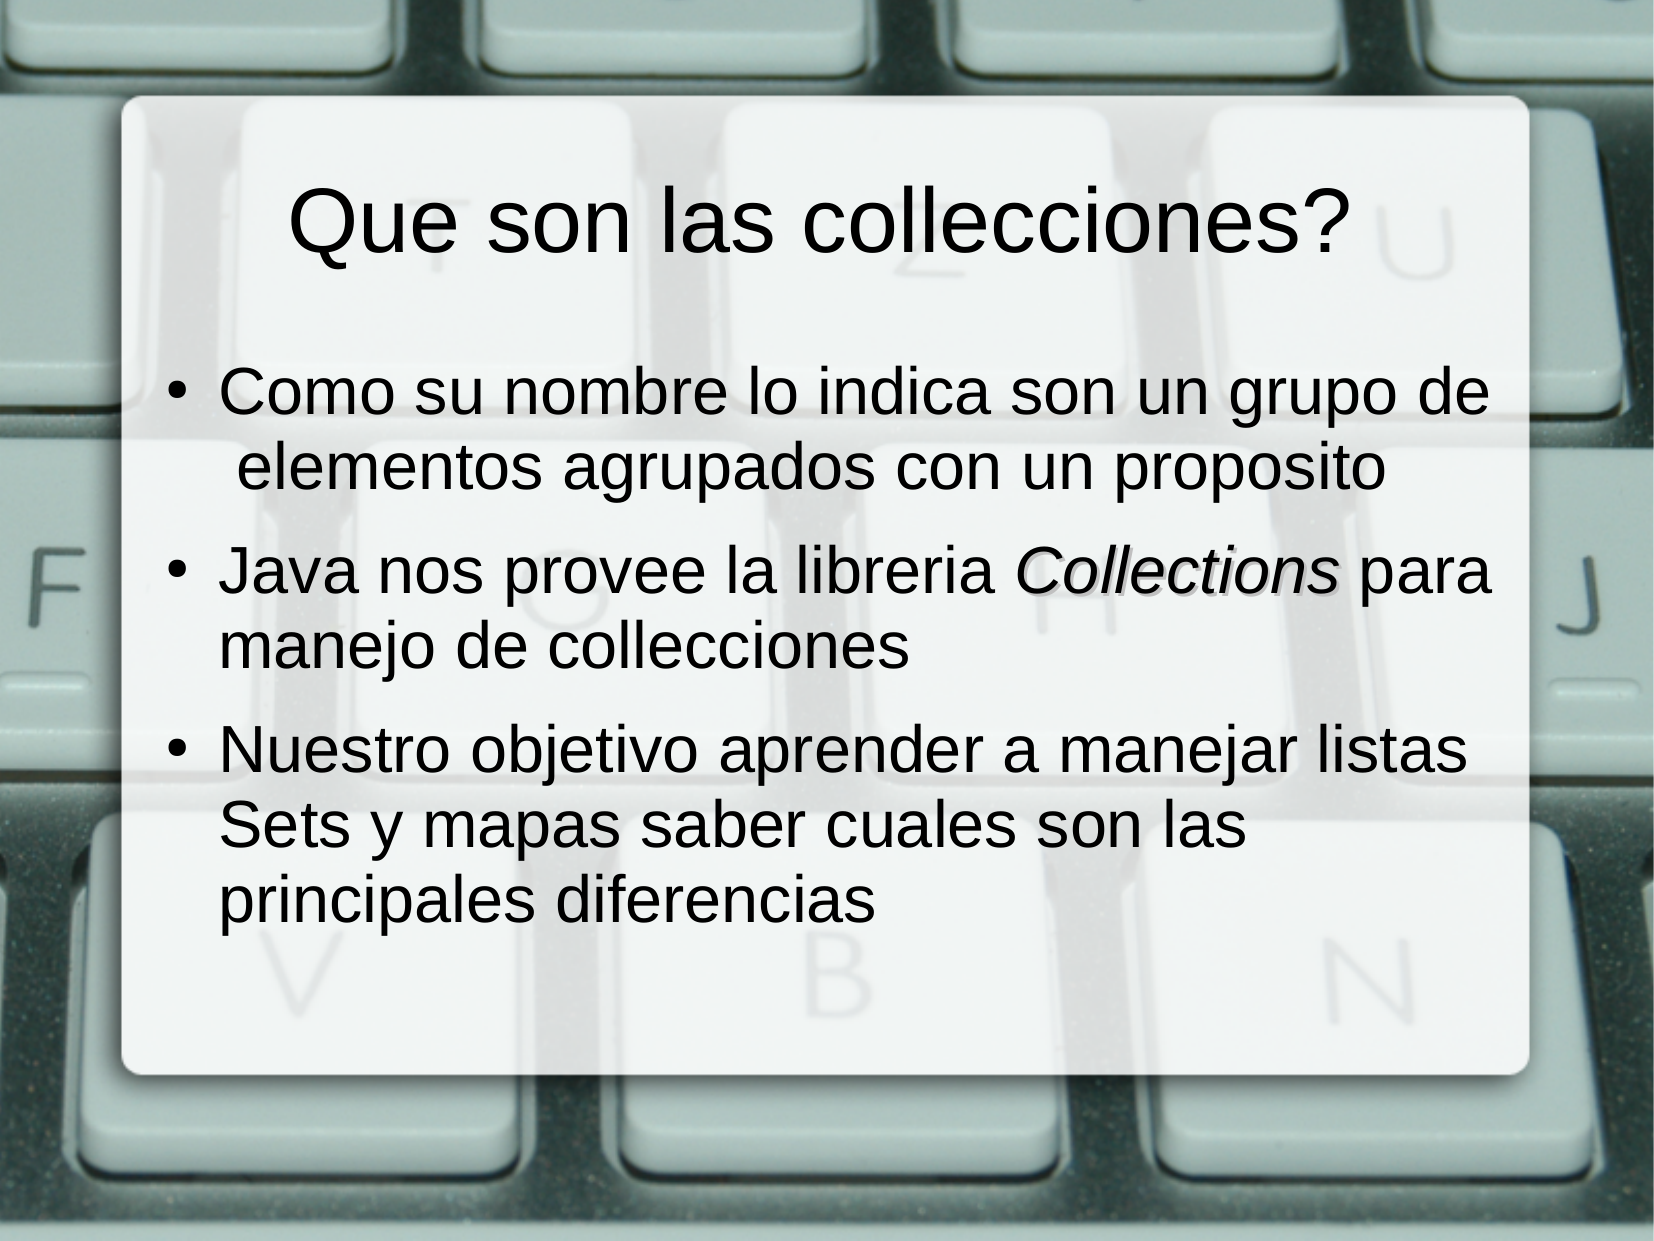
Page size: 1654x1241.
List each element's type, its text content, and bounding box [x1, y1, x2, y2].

list Como su nombre lo indica son un grupo de elementos agrupados con un proposito Java nos provee la libreria Collections para manejo de collecciones Nuestro objetivo aprender a manejar listas Sets y mapas saber cuales son las principales diferencias [147, 354, 1506, 1074]
title Que son las collecciones? [135, 117, 1506, 325]
picture [0, 0, 1654, 1241]
